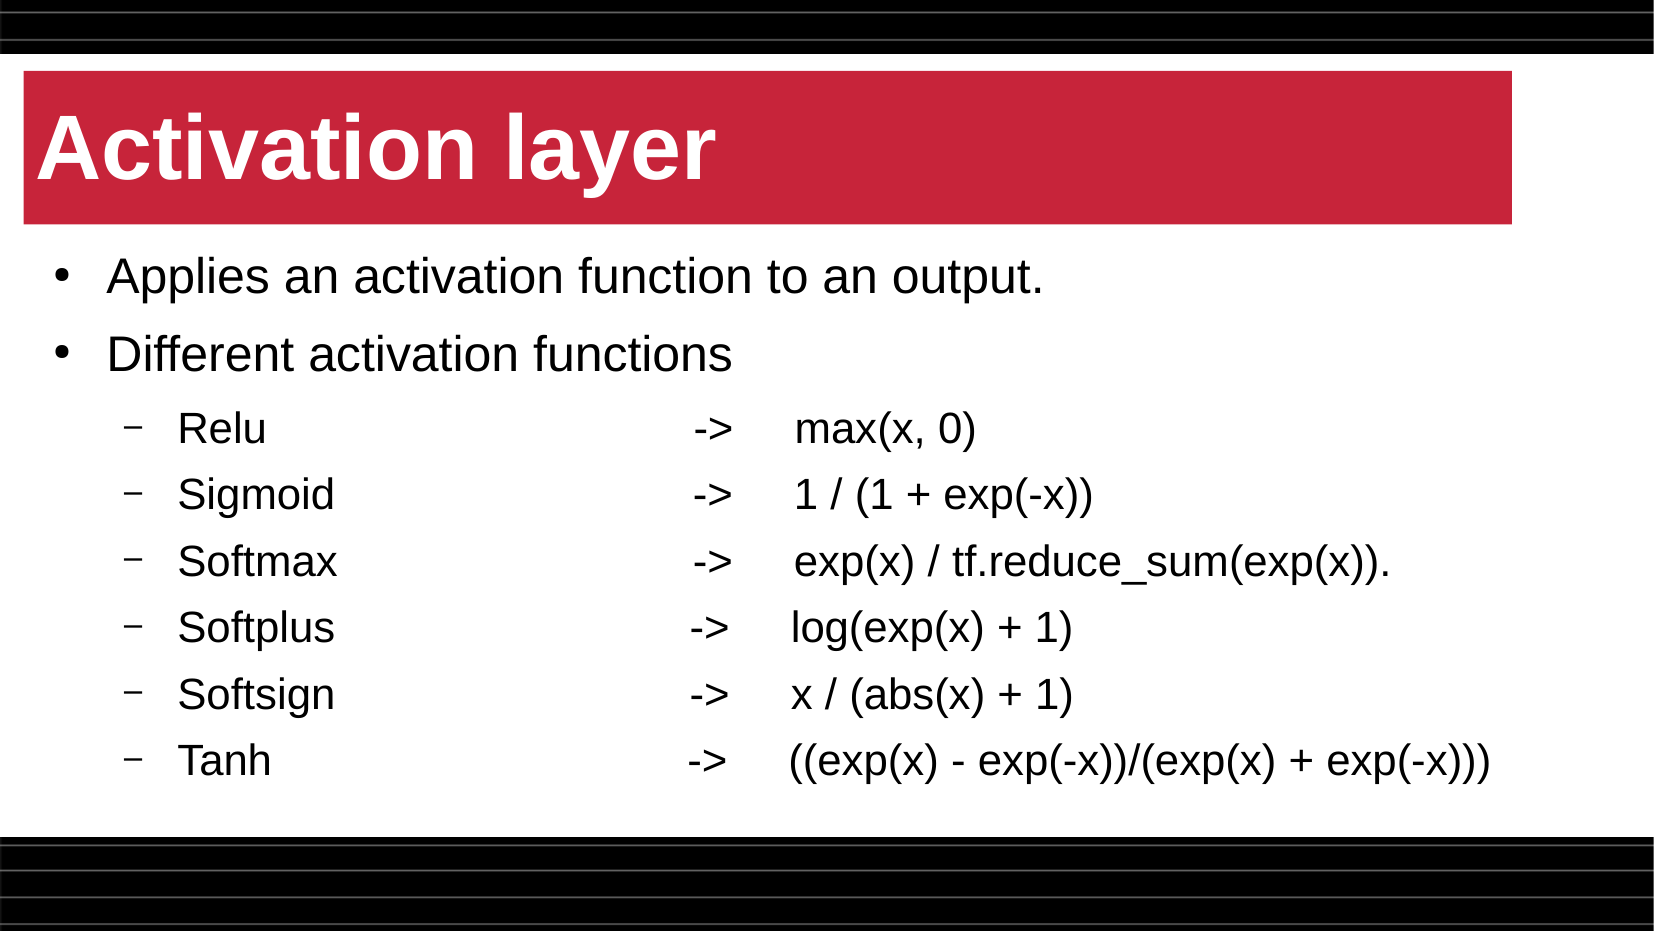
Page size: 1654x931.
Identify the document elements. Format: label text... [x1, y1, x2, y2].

picture [0, 0, 1654, 54]
picture [0, 837, 1654, 931]
list Applies an activation function to an output. Different activation functions Relu -> max(x, 0) Sigmoid -> 1 / (1 + exp(-x)) Softmax -> exp(x) / tf.reduce_sum(exp(x)). Softplus -> log(exp(x) + 1) Softsign -> x / (abs(x) + 1) Tanh -> ((exp(x) - exp(-x))/(exp(x) + exp(-x))) [35, 248, 1571, 792]
title Activation layer [23, 70, 1512, 225]
